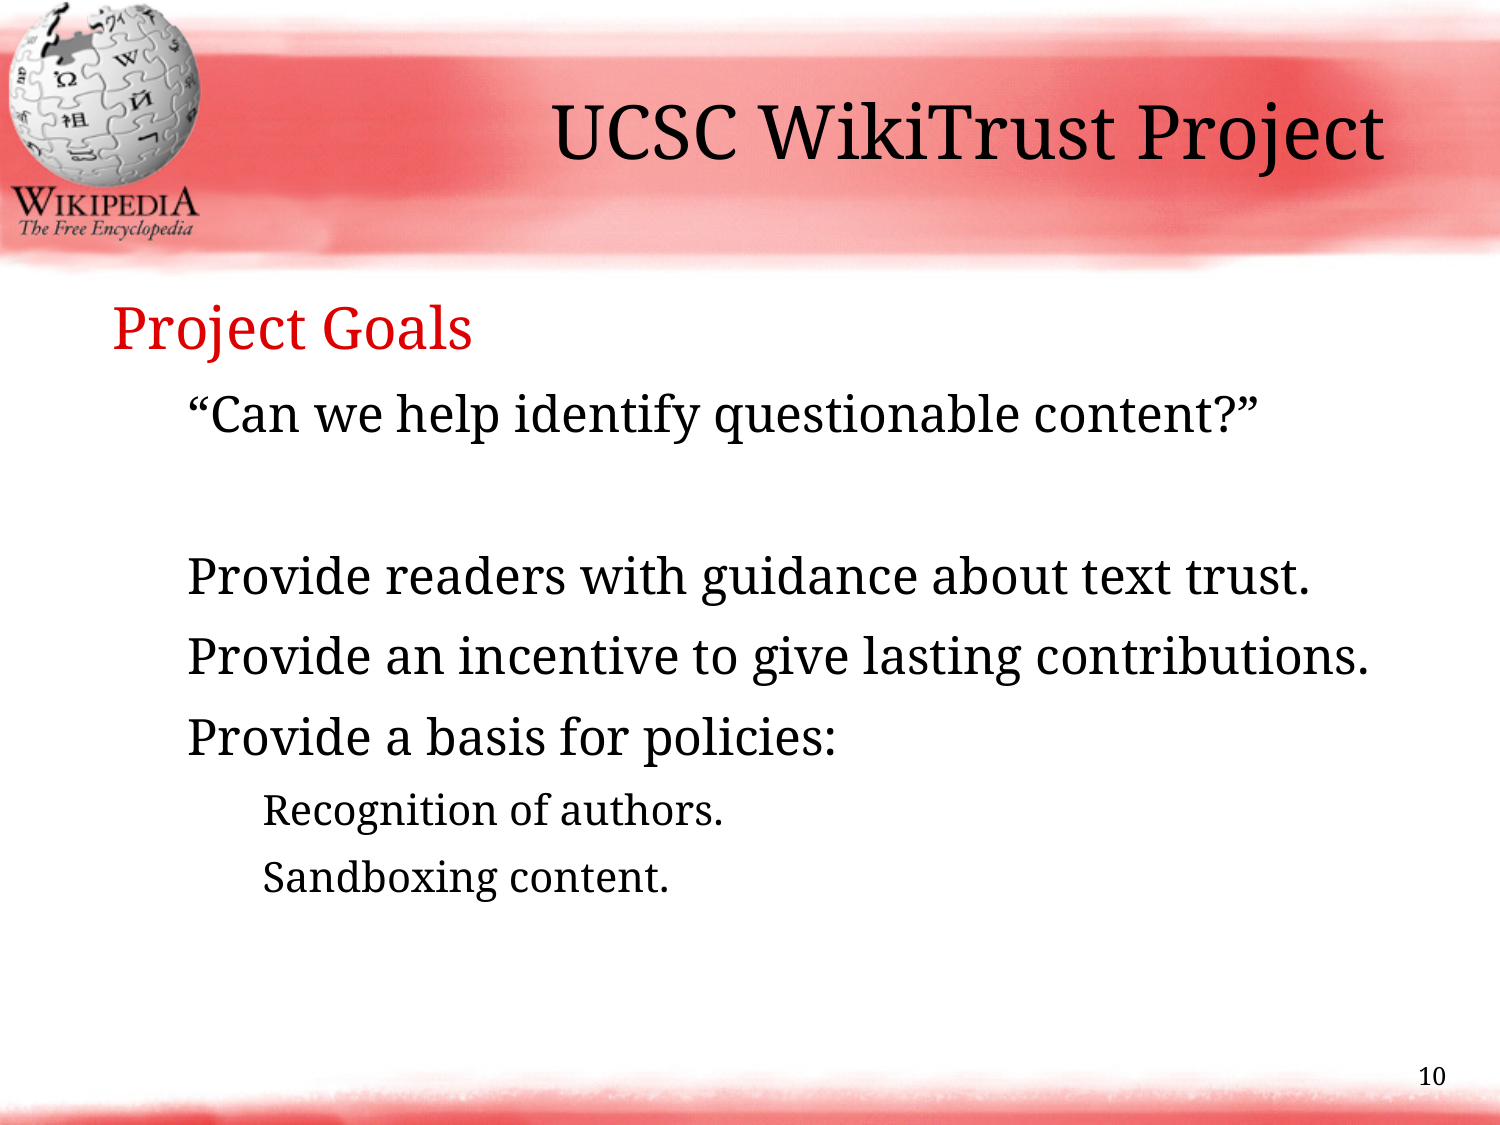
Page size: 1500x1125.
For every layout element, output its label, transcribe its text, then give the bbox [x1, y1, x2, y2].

title UCSC WikiTrust Project [112, 44, 1387, 217]
picture [0, 0, 1500, 1125]
list Project Goals “Can we help identify questionable content?” Provide readers with guidance about text trust. Provide an incentive to give lasting contributions. Provide a basis for policies: Recognition of authors. Sandboxing content. [112, 287, 1387, 1035]
